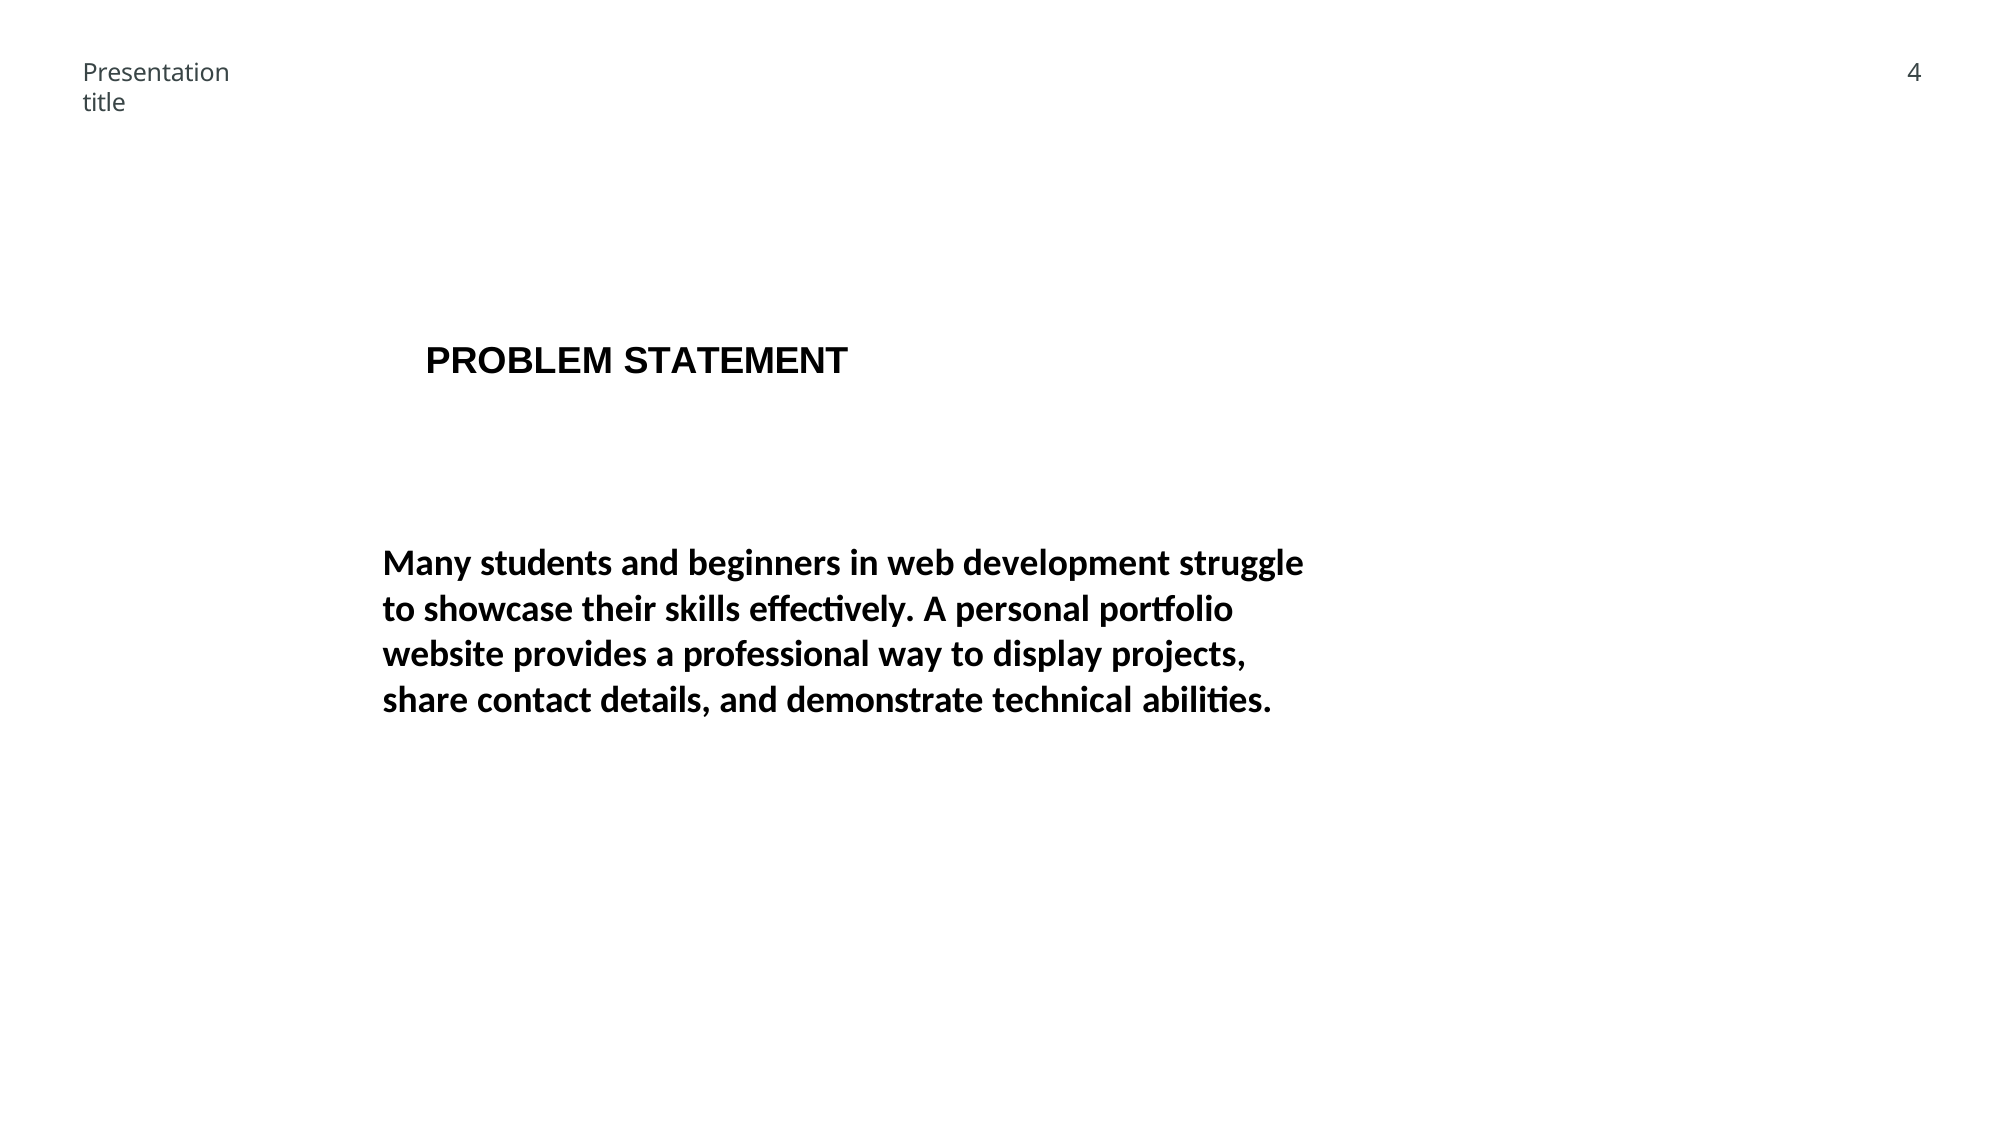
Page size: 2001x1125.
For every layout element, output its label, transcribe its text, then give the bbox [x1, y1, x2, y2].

text_box Many students and beginners in web development struggle to showcase their skills effectively. A personal portfolio website provides a professional way to display projects, share contact details, and demonstrate technical abilities. [380, 536, 1339, 723]
text_box Presentation title [80, 54, 267, 89]
text_box PROBLEM STATEMENT [423, 333, 850, 384]
text_box 4 [1905, 54, 1924, 89]
